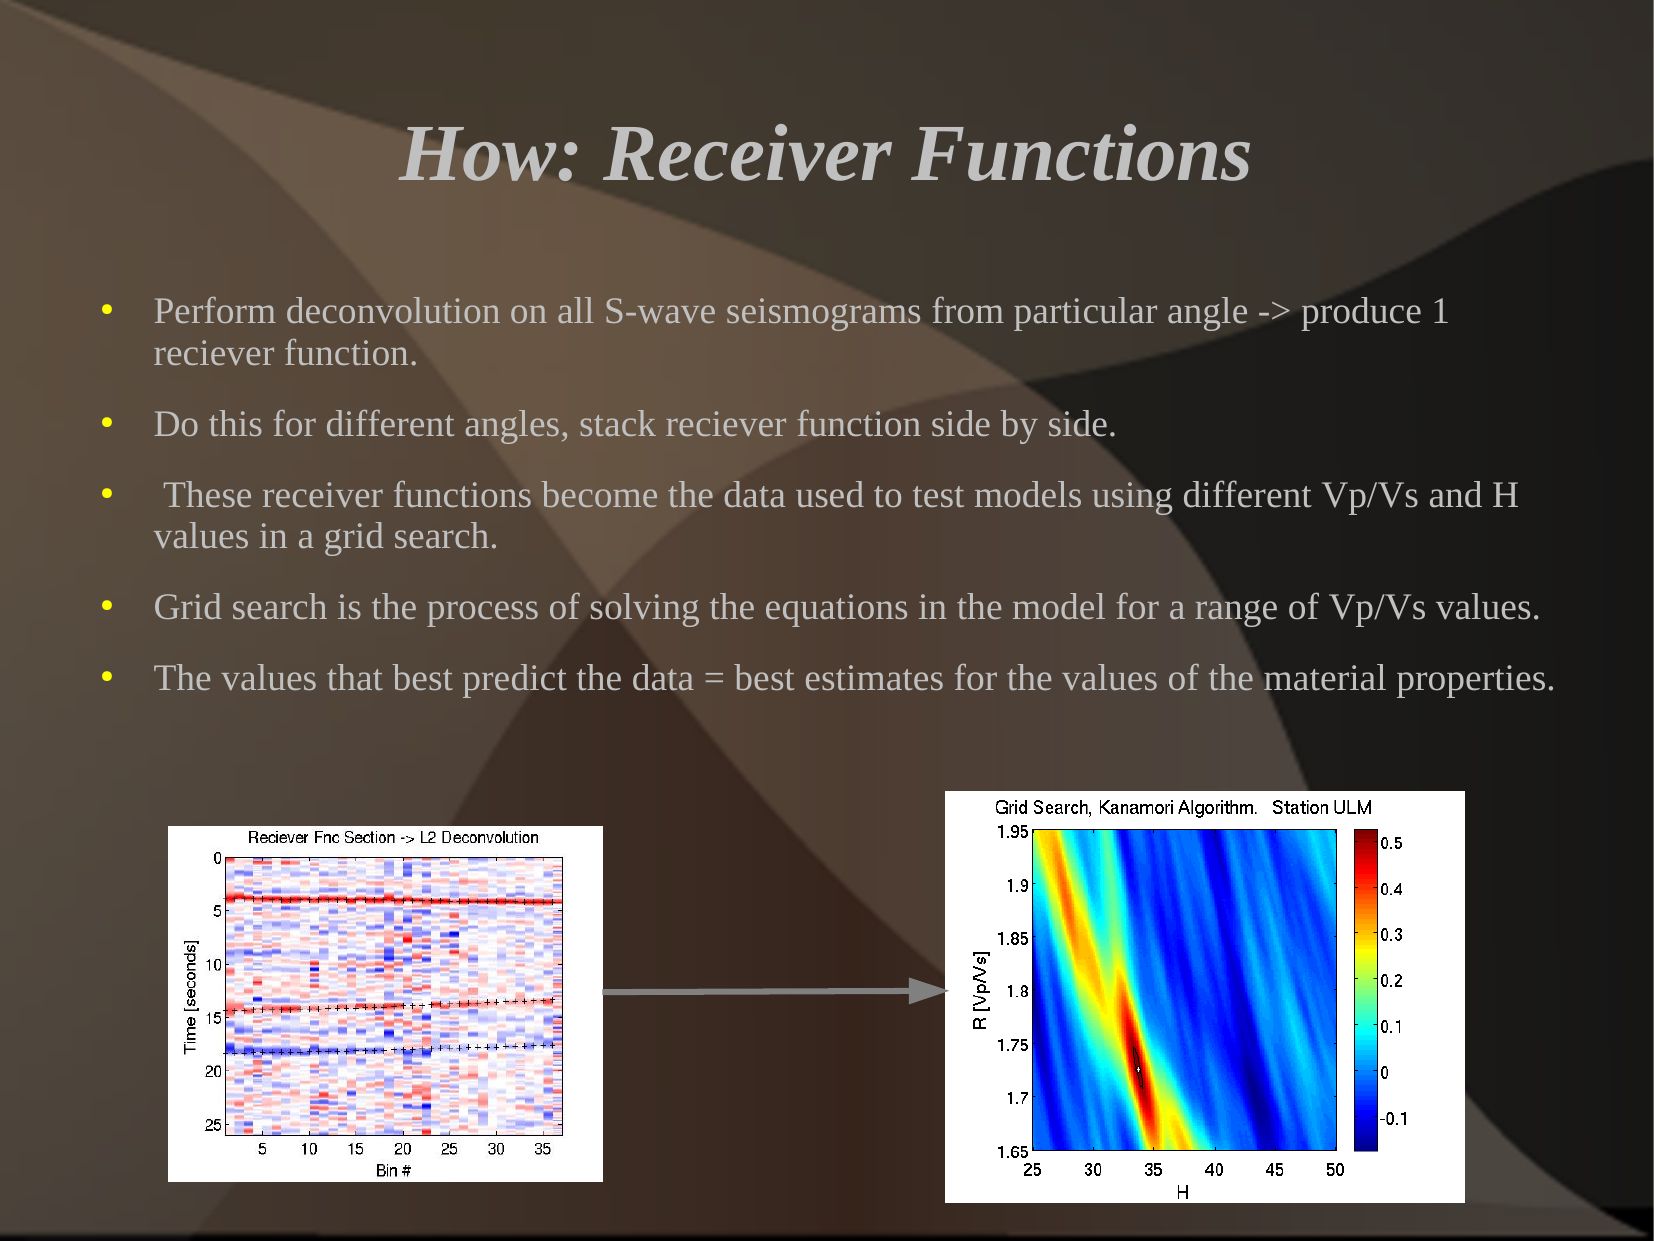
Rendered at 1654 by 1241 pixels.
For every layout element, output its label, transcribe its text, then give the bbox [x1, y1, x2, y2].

list Perform deconvolution on all S-wave seismograms from particular angle -> produce 1 reciever function. Do this for different angles, stack reciever function side by side. These receiver functions become the data used to test models using different Vp/Vs and H values in a grid search. Grid search is the process of solving the equations in the model for a range of Vp/Vs values. The values that best predict the data = best estimates for the values of the material properties. [82, 290, 1571, 827]
picture [0, 0, 1654, 1241]
title How: Receiver Functions [82, 49, 1571, 257]
